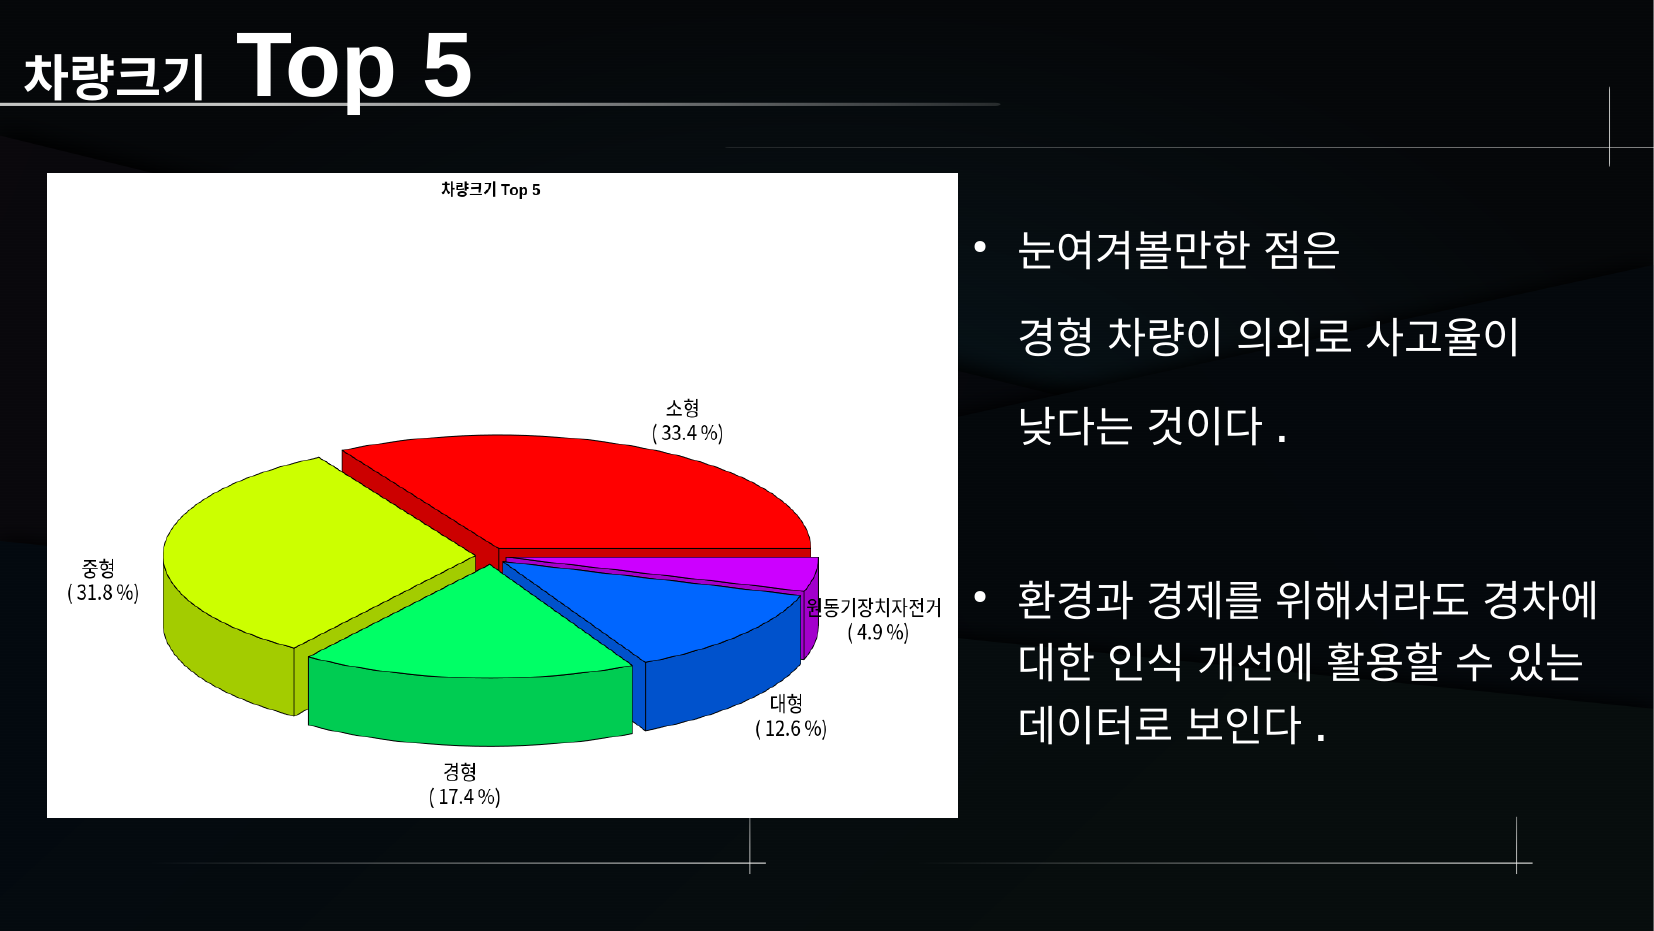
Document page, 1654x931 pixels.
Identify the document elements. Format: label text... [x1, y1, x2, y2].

title 차량크기 Top 5 [23, 11, 1589, 119]
picture [0, 0, 1654, 931]
list 눈여겨볼만한 점은 경형 차량이 의외로 사고율이 낮다는 것이다. 환경과 경제를 위해서라도 경차에 대한 인식 개선에 활용할 수 있는 데이터로 보인다. [958, 217, 1654, 758]
